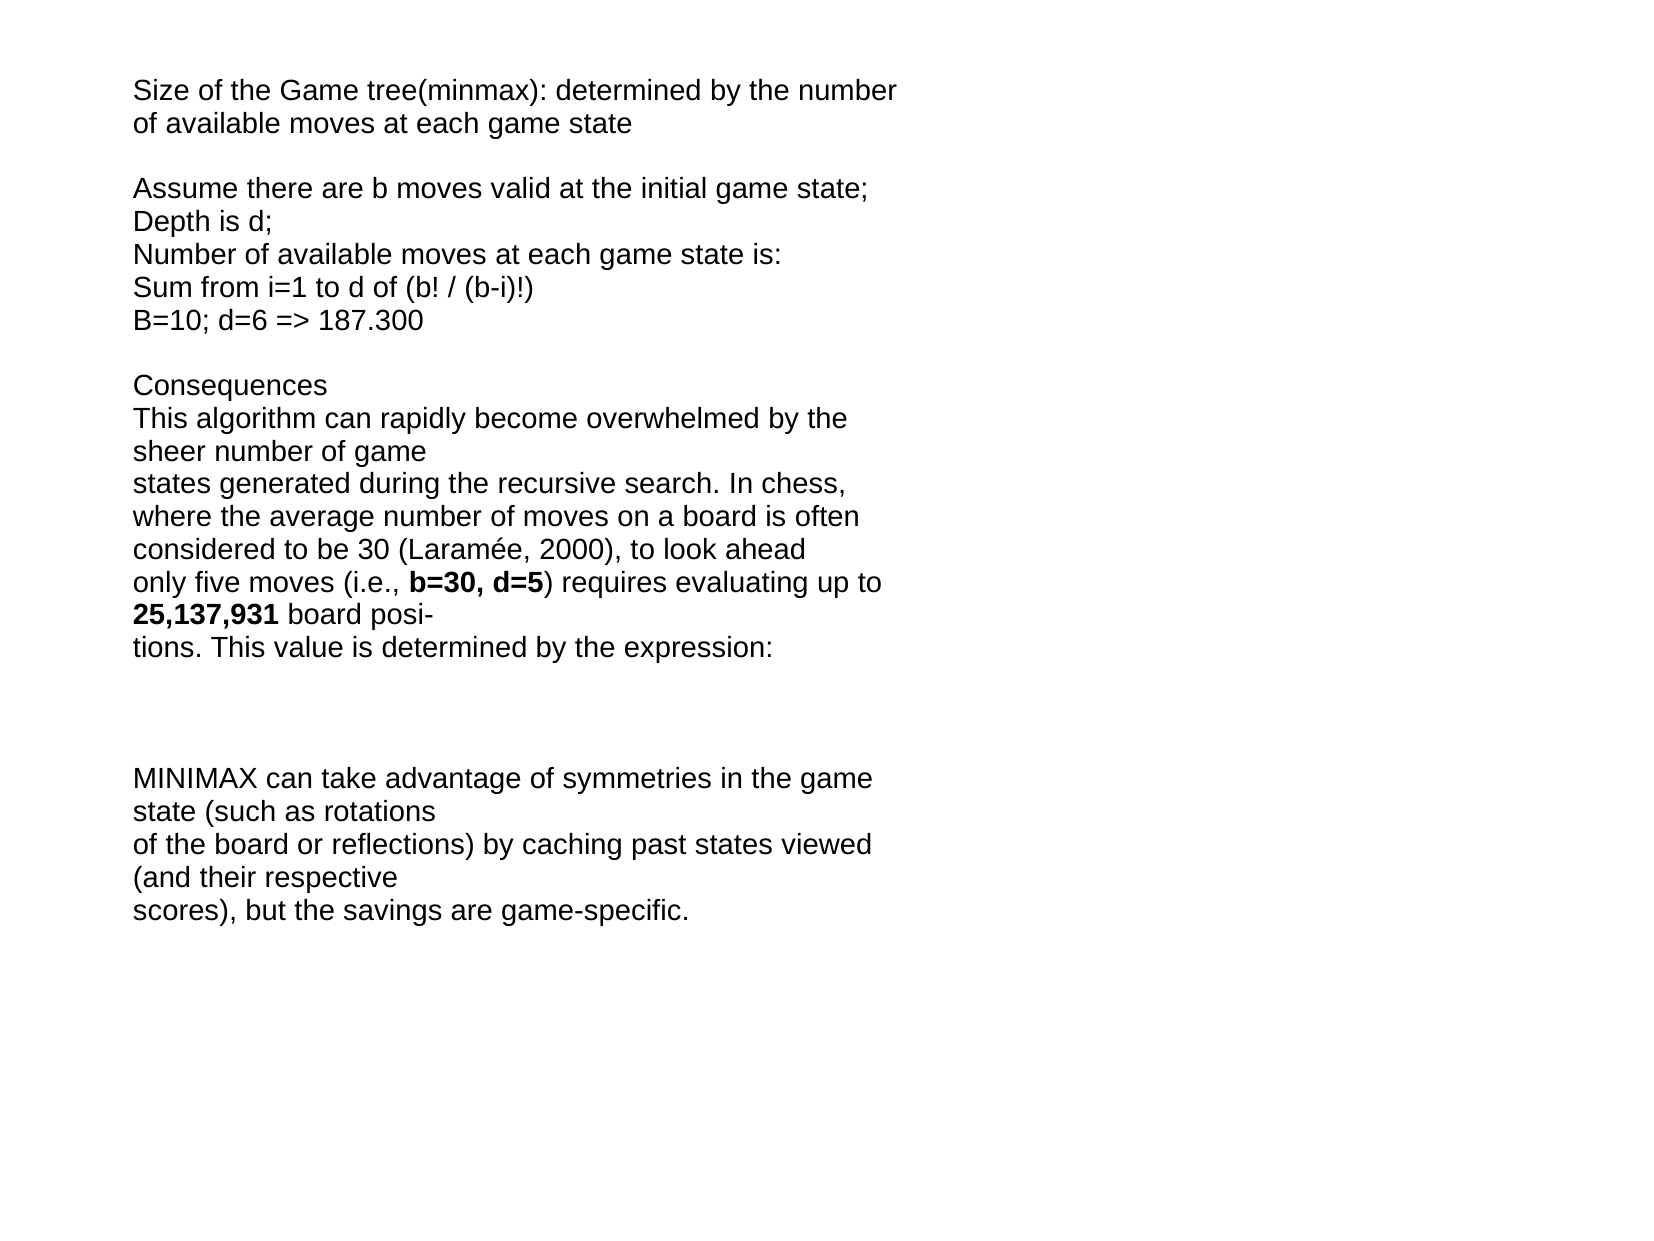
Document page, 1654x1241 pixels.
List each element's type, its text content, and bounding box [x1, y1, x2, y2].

text_box Size of the Game tree(minmax): determined by the number of available moves at each game state Assume there are b moves valid at the initial game state; Depth is d; Number of available moves at each game state is: Sum from i=1 to d of (b! / (b-i)!) B=10; d=6 => 187.300 Consequences This algorithm can rapidly become overwhelmed by the sheer number of game states generated during the recursive search. In chess, where the average number of moves on a board is often considered to be 30 (Laramée, 2000), to look ahead only five moves (i.e., b=30, d=5) requires evaluating up to 25,137,931 board posi- tions. This value is determined by the expression: MINIMAX can take advantage of symmetries in the game state (such as rotations of the board or reflections) by caching past states viewed (and their respective scores), but the savings are game-specific. [118, 66, 916, 1182]
